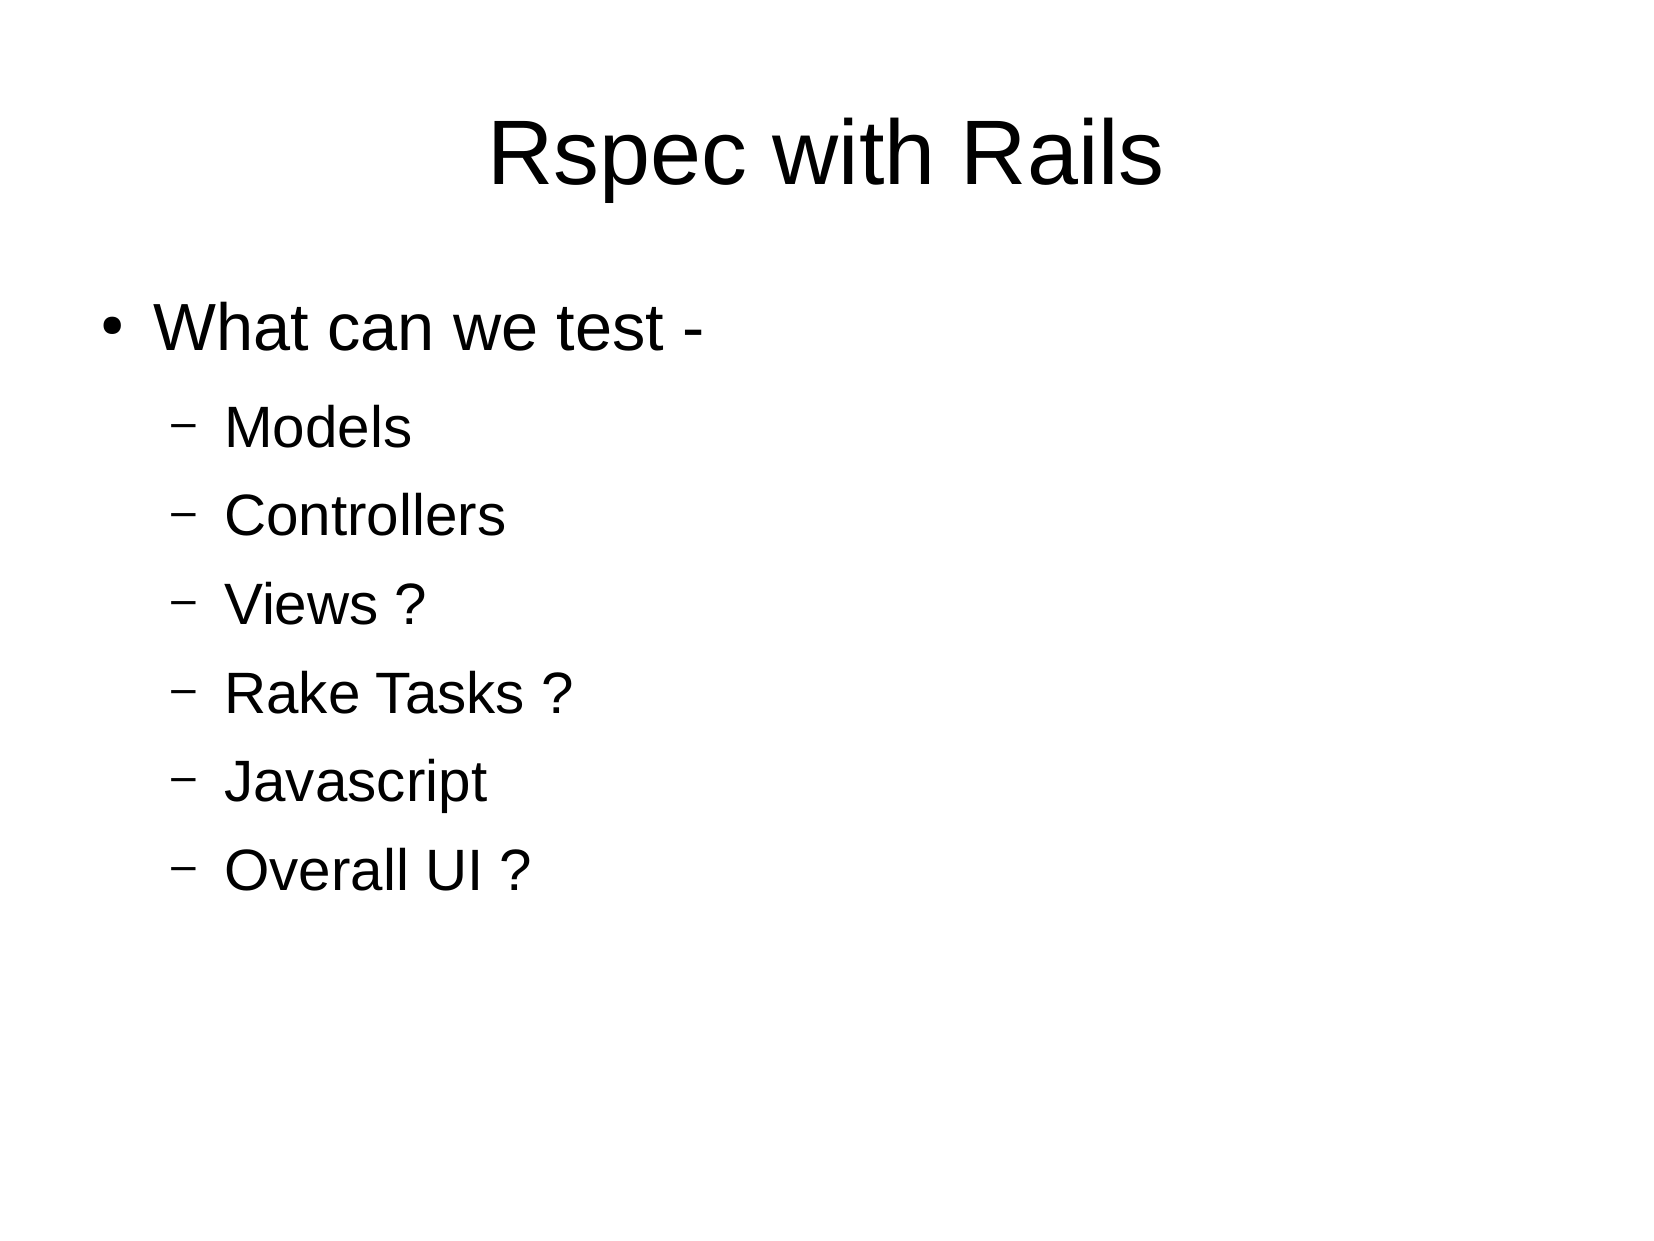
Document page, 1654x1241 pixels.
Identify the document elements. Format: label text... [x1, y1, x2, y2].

list What can we test - Models Controllers Views ? Rake Tasks ? Javascript Overall UI ? [82, 290, 1571, 1109]
title Rspec with Rails [82, 49, 1571, 257]
